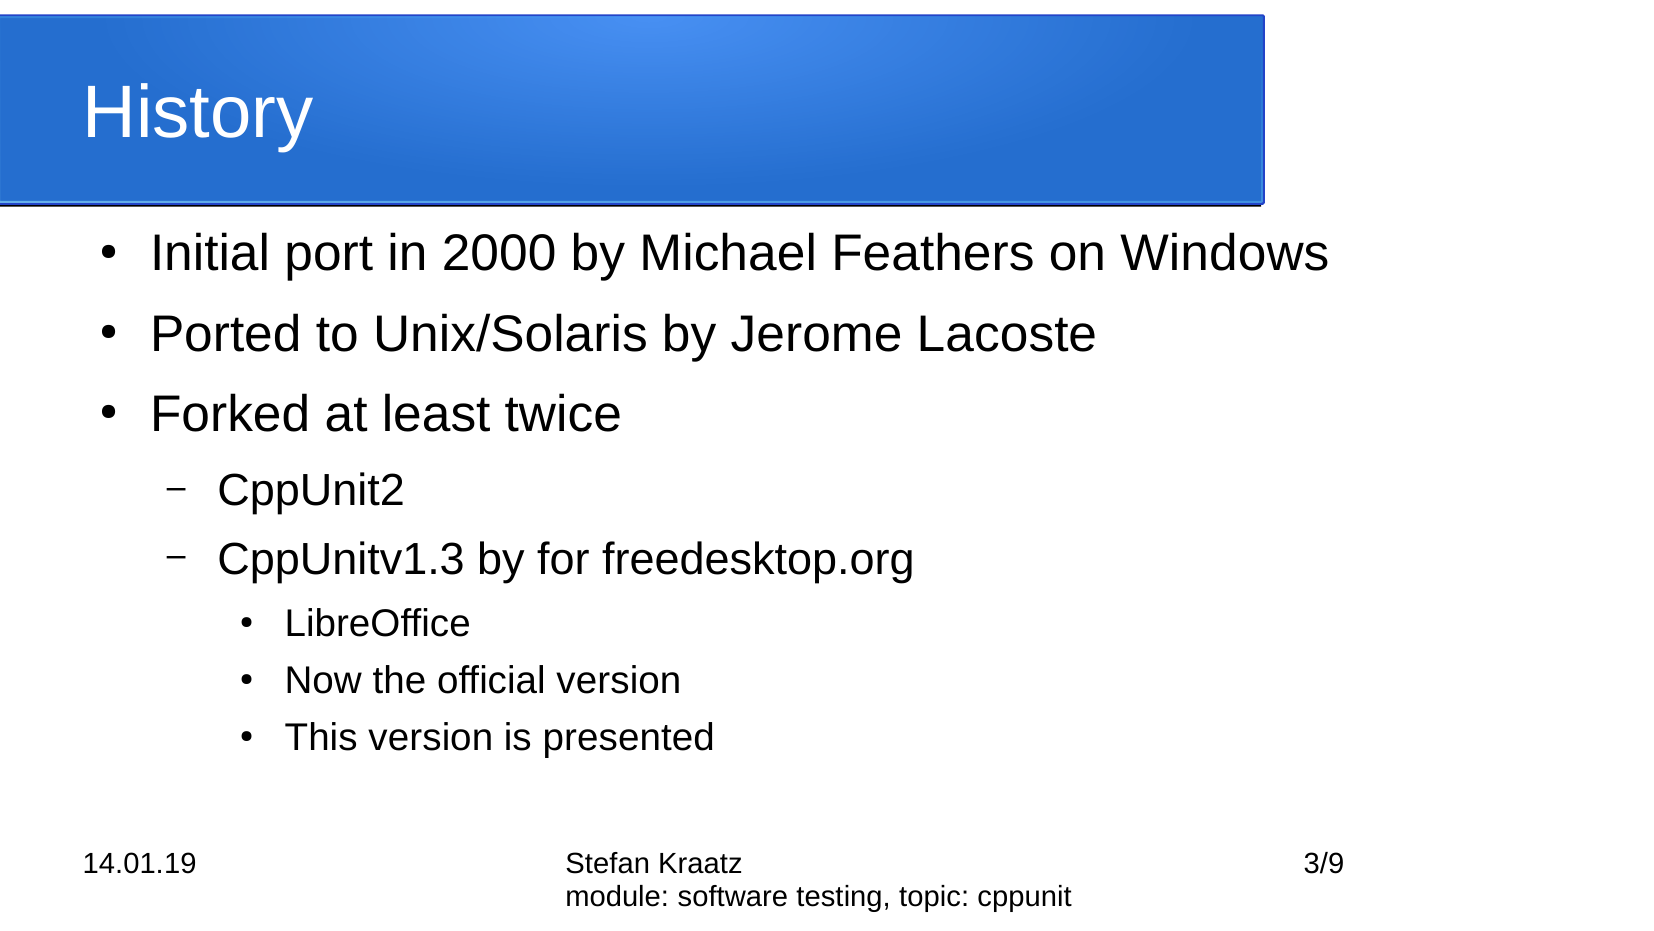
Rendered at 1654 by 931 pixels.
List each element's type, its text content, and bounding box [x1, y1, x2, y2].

list Initial port in 2000 by Michael Feathers on Windows Ported to Unix/Solaris by Jerome Lacoste Forked at least twice CppUnit2 CppUnitv1.3 by for freedesktop.org LibreOffice Now the official version This version is presented [82, 224, 1571, 764]
title History [82, 35, 1235, 189]
